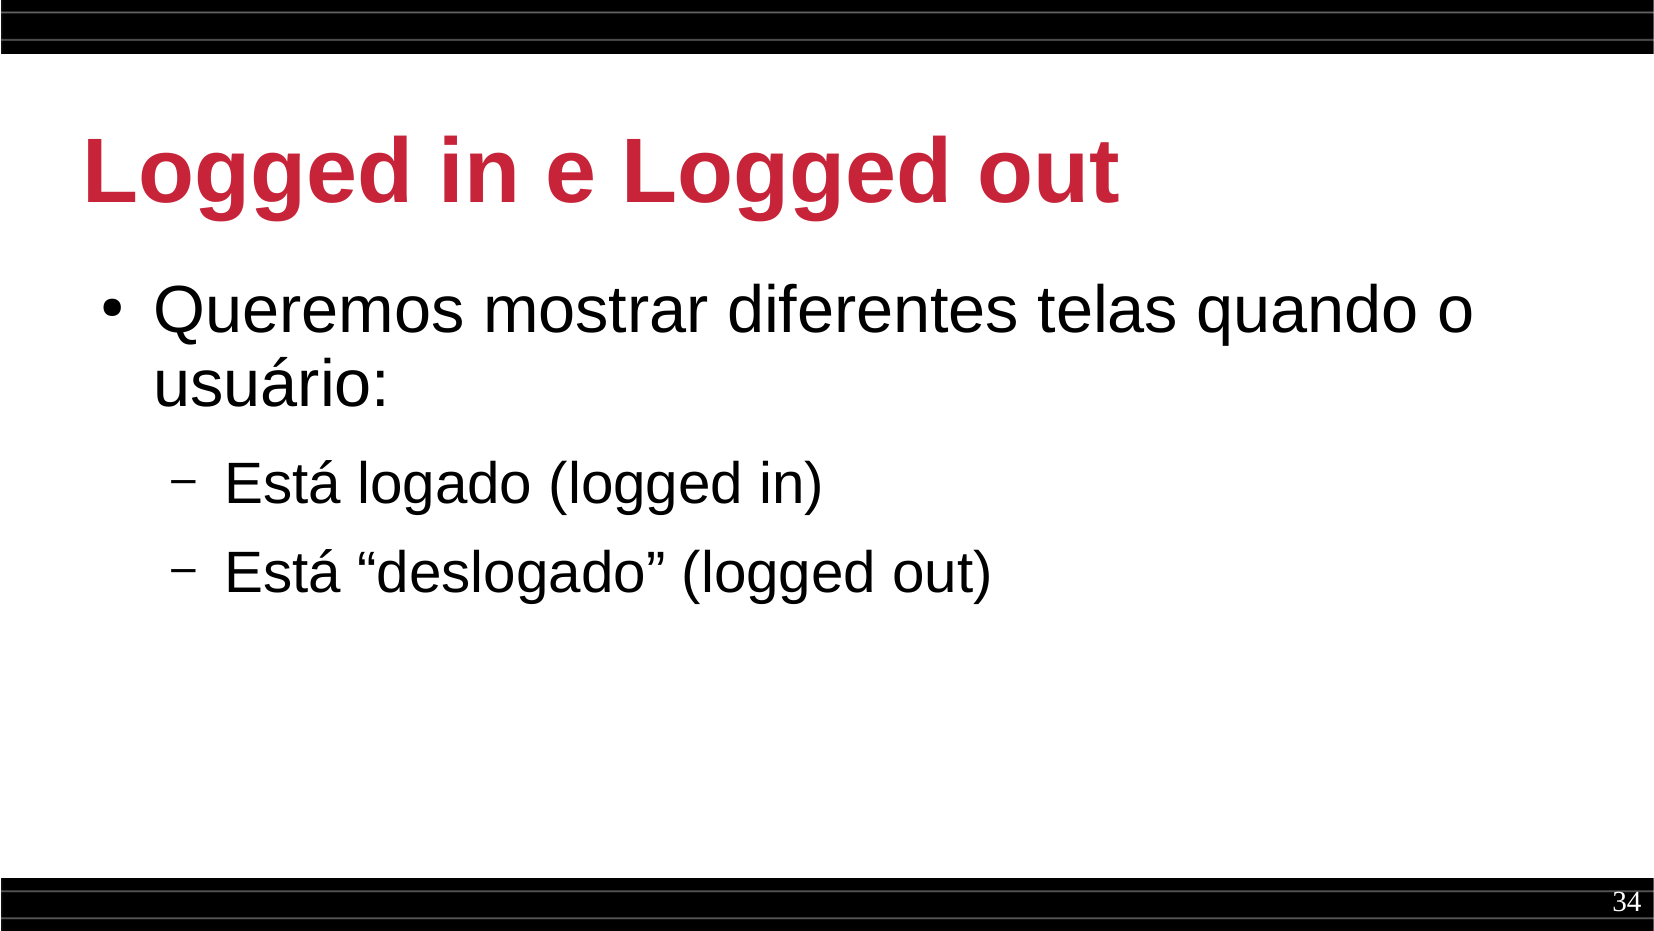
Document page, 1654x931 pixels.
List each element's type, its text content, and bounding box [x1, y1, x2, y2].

list Queremos mostrar diferentes telas quando o usuário: Está logado (logged in) Está “deslogado” (logged out) [82, 271, 1571, 758]
picture [1, 878, 1654, 931]
picture [1, 0, 1654, 54]
title Logged in e Logged out [82, 92, 1571, 249]
